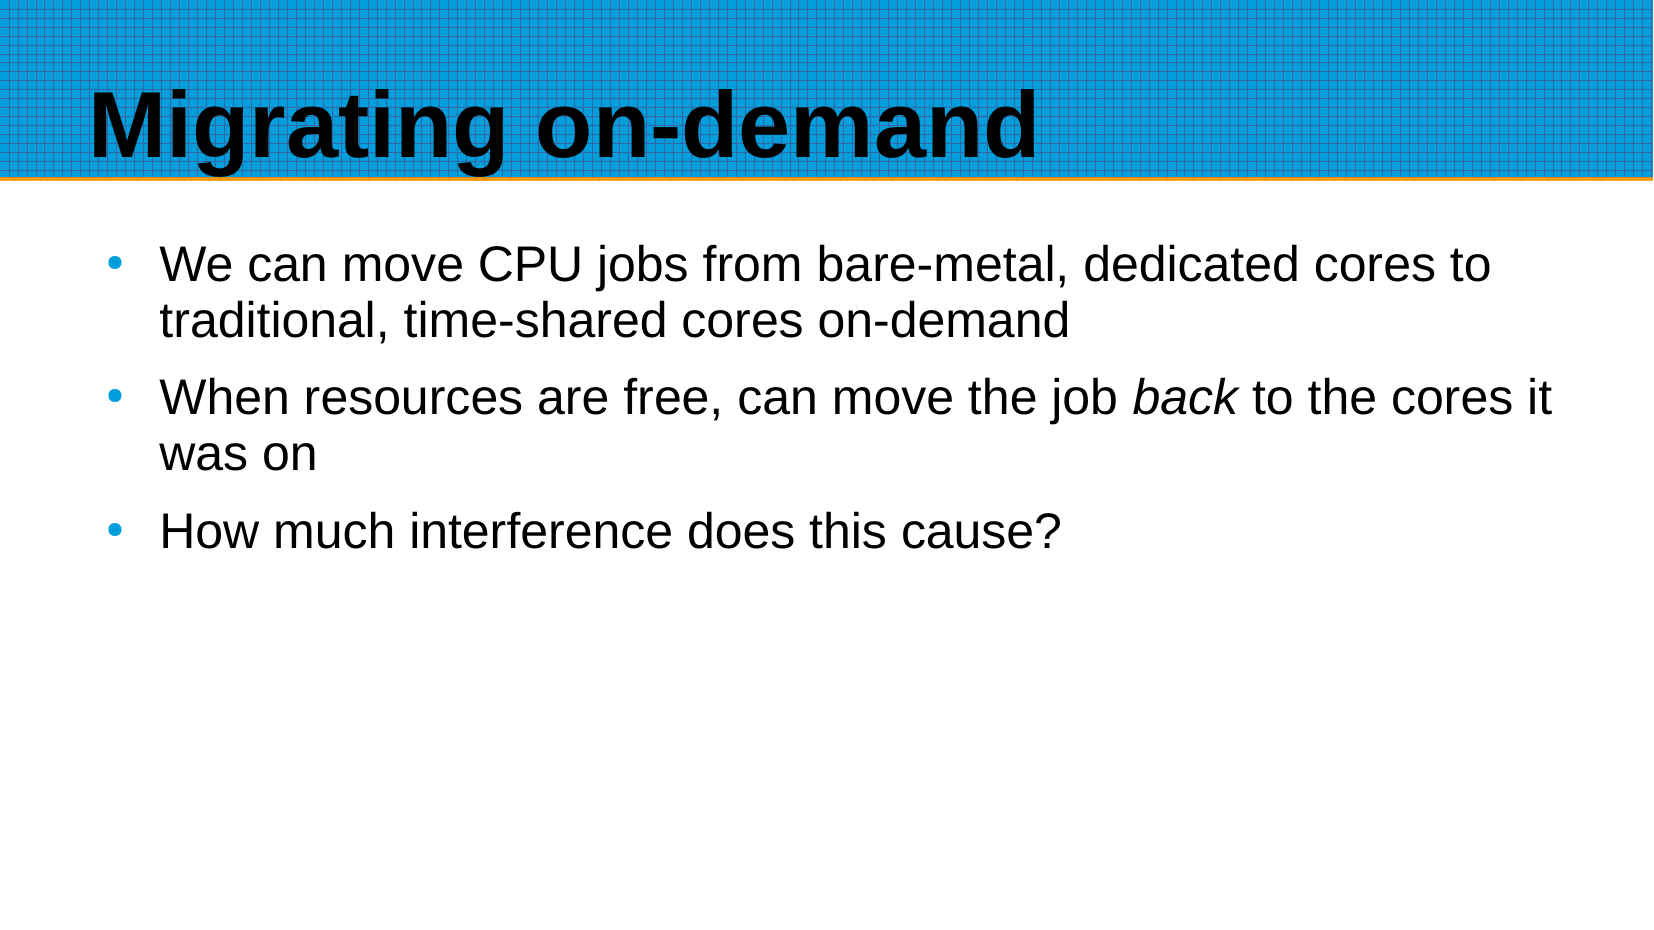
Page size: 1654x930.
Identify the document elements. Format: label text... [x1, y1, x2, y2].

list We can move CPU jobs from bare-metal, dedicated cores to traditional, time-shared cores on-demand When resources are free, can move the job back to the cores it was on How much interference does this cause? [88, 236, 1565, 812]
title Migrating on-demand [88, 14, 1565, 178]
